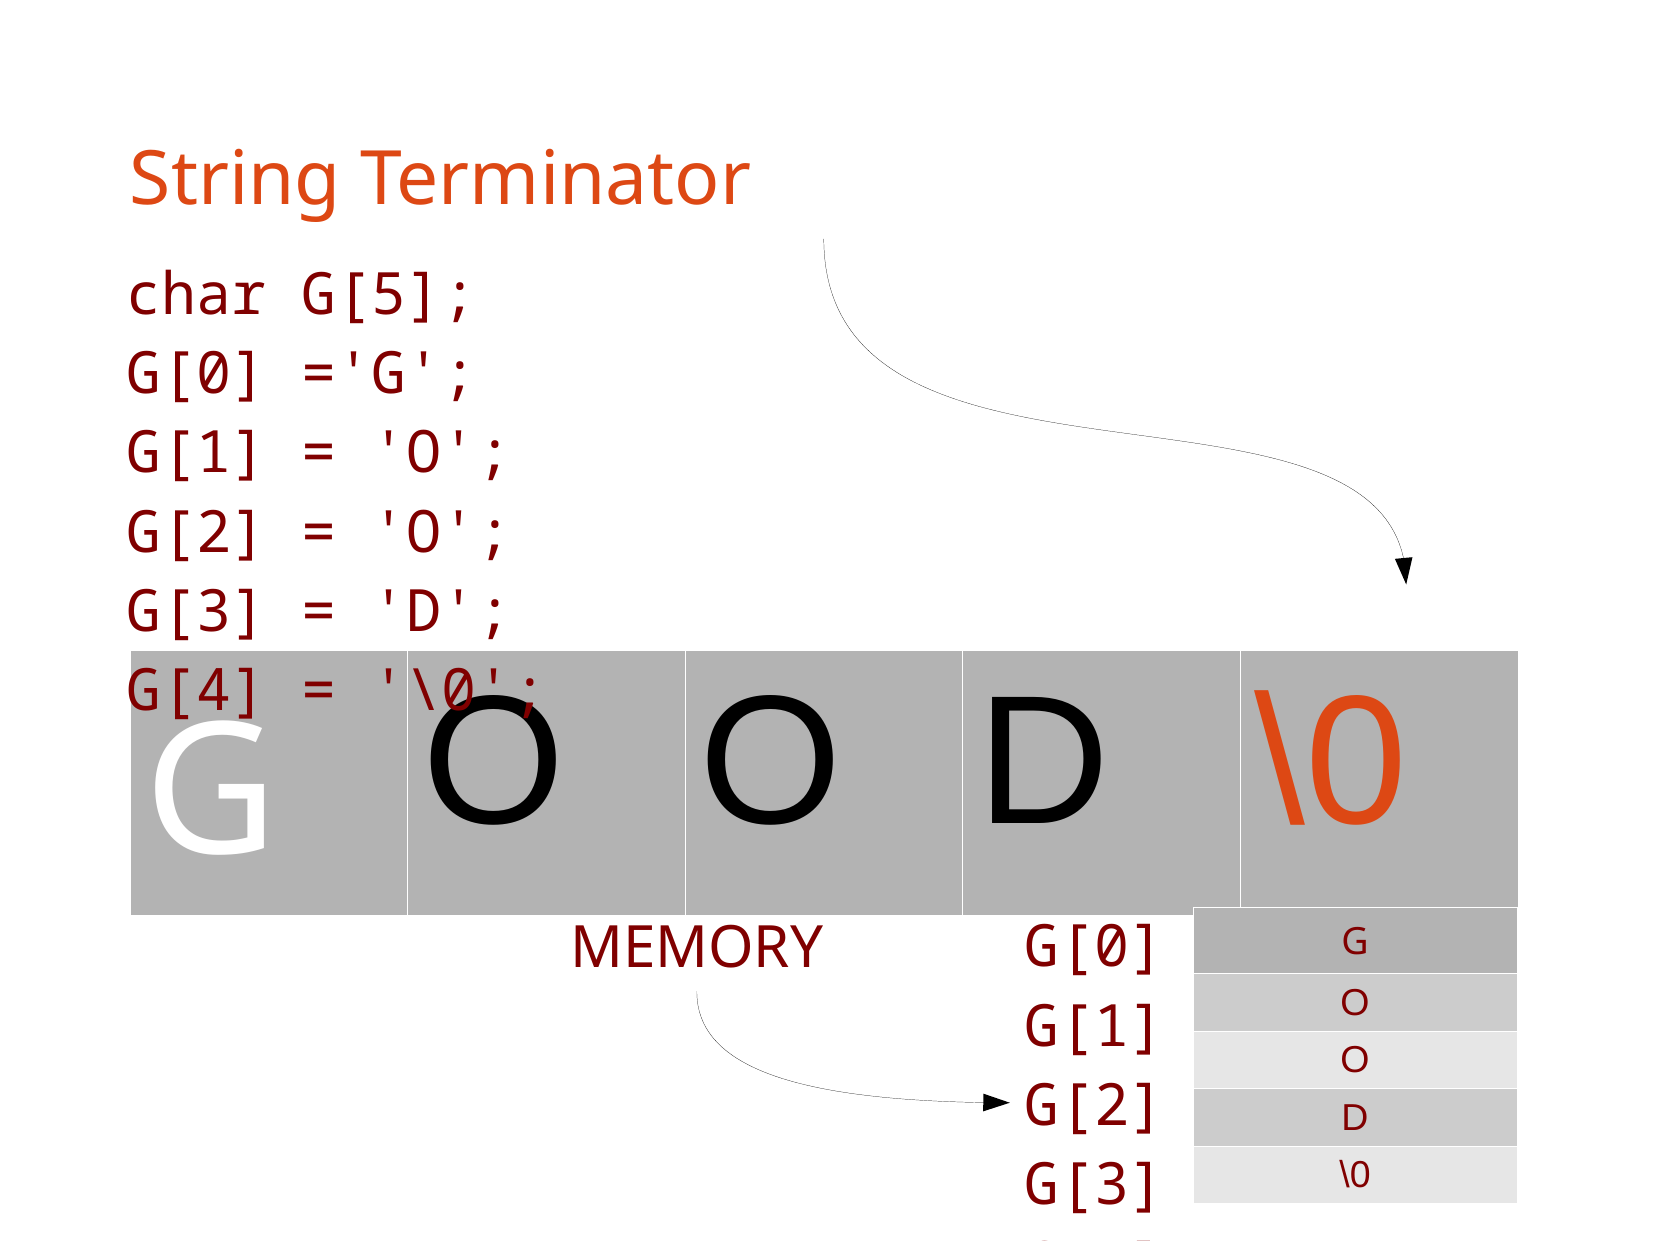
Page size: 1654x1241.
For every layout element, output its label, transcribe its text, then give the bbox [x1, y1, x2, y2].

table_header G [1199, 908, 1517, 973]
table_cell \0 [1199, 1147, 1517, 1203]
text_box MEMORY [129, 897, 1009, 979]
table_cell O [1199, 1032, 1517, 1088]
table_header D [963, 651, 1240, 897]
table_cell O [1199, 974, 1517, 1031]
table_header G [131, 651, 407, 897]
text_box G[0] G[1] G[2] G[3] G[4] [1009, 897, 1199, 1205]
table_header O [686, 651, 962, 897]
table_header \0 [1241, 651, 1518, 907]
text_box MEMORY [1199, 897, 1264, 907]
text_box char G[5]; G[0] ='G'; G[1] = 'O'; G[2] = 'O'; G[3] = 'D'; G[4] = '\0'; [112, 244, 680, 611]
table_cell D [1199, 1089, 1517, 1146]
title String Terminator [129, 112, 1518, 239]
table_header O [408, 651, 685, 897]
